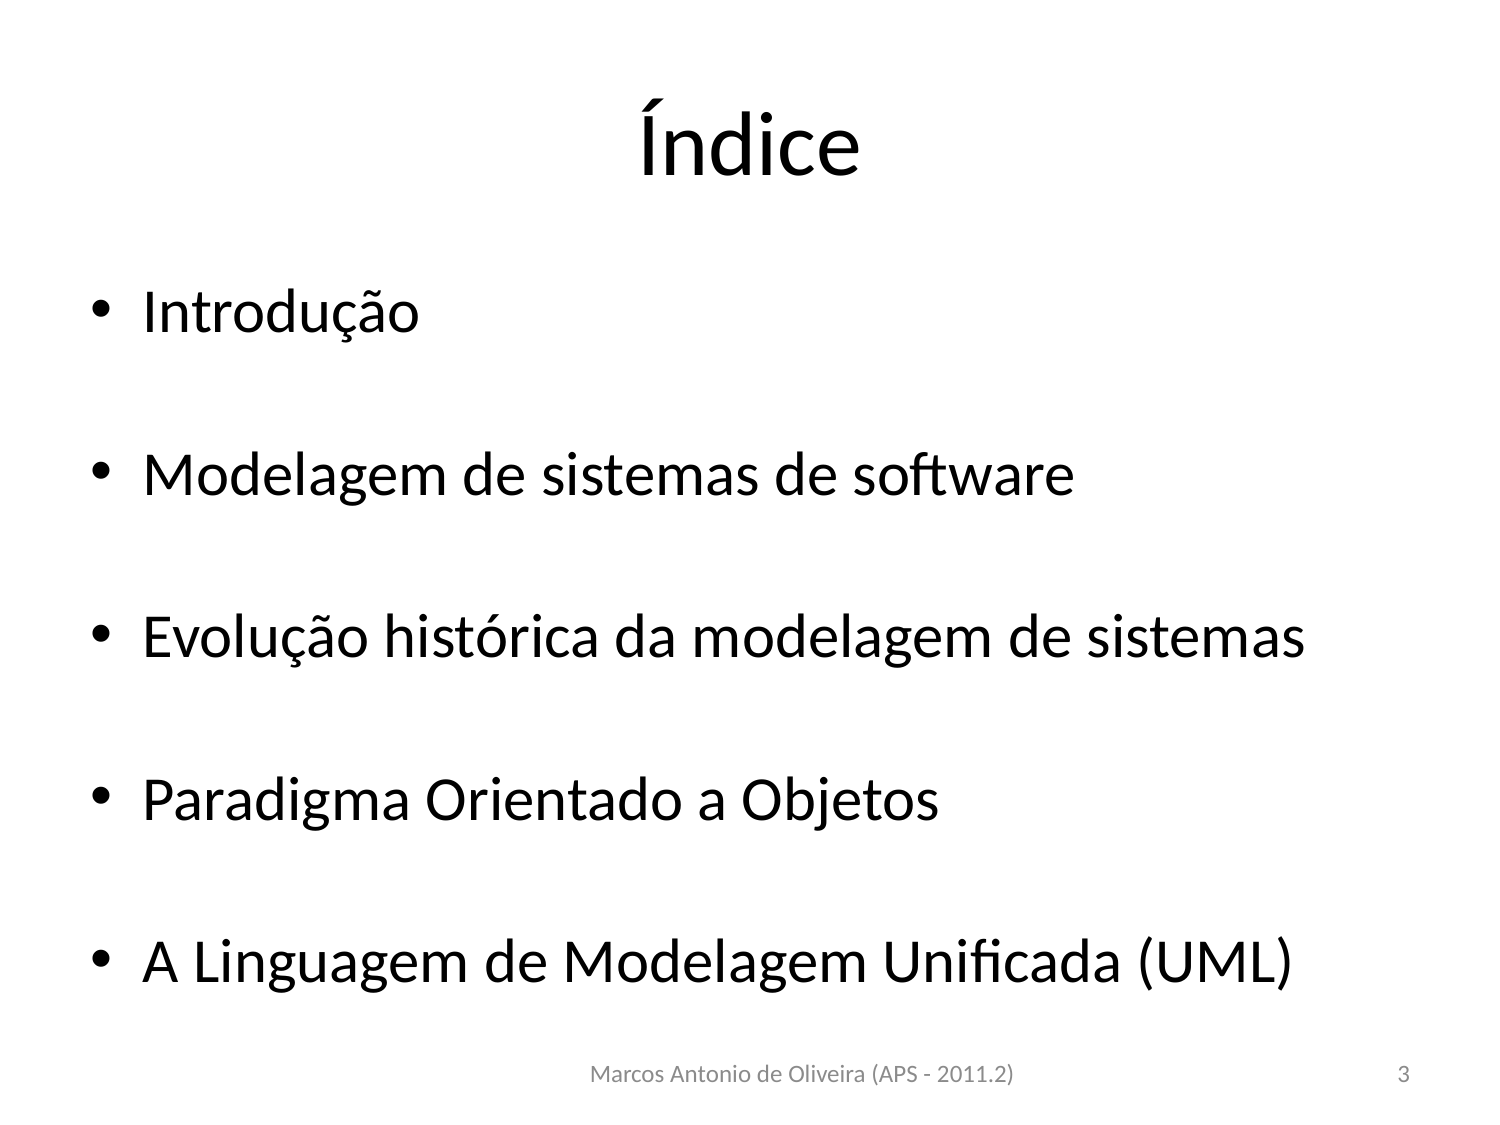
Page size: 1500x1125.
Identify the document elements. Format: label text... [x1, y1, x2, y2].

title Índice [75, 45, 1425, 233]
slide_number <número> [1093, 1042, 1425, 1103]
footer Marcos Antonio de Oliveira (APS - 2011.2) [512, 1042, 1093, 1103]
list Introdução Modelagem de sistemas de software Evolução histórica da modelagem de sistemas Paradigma Orientado a Objetos A Linguagem de Modelagem Unificada (UML) [75, 262, 1425, 1005]
